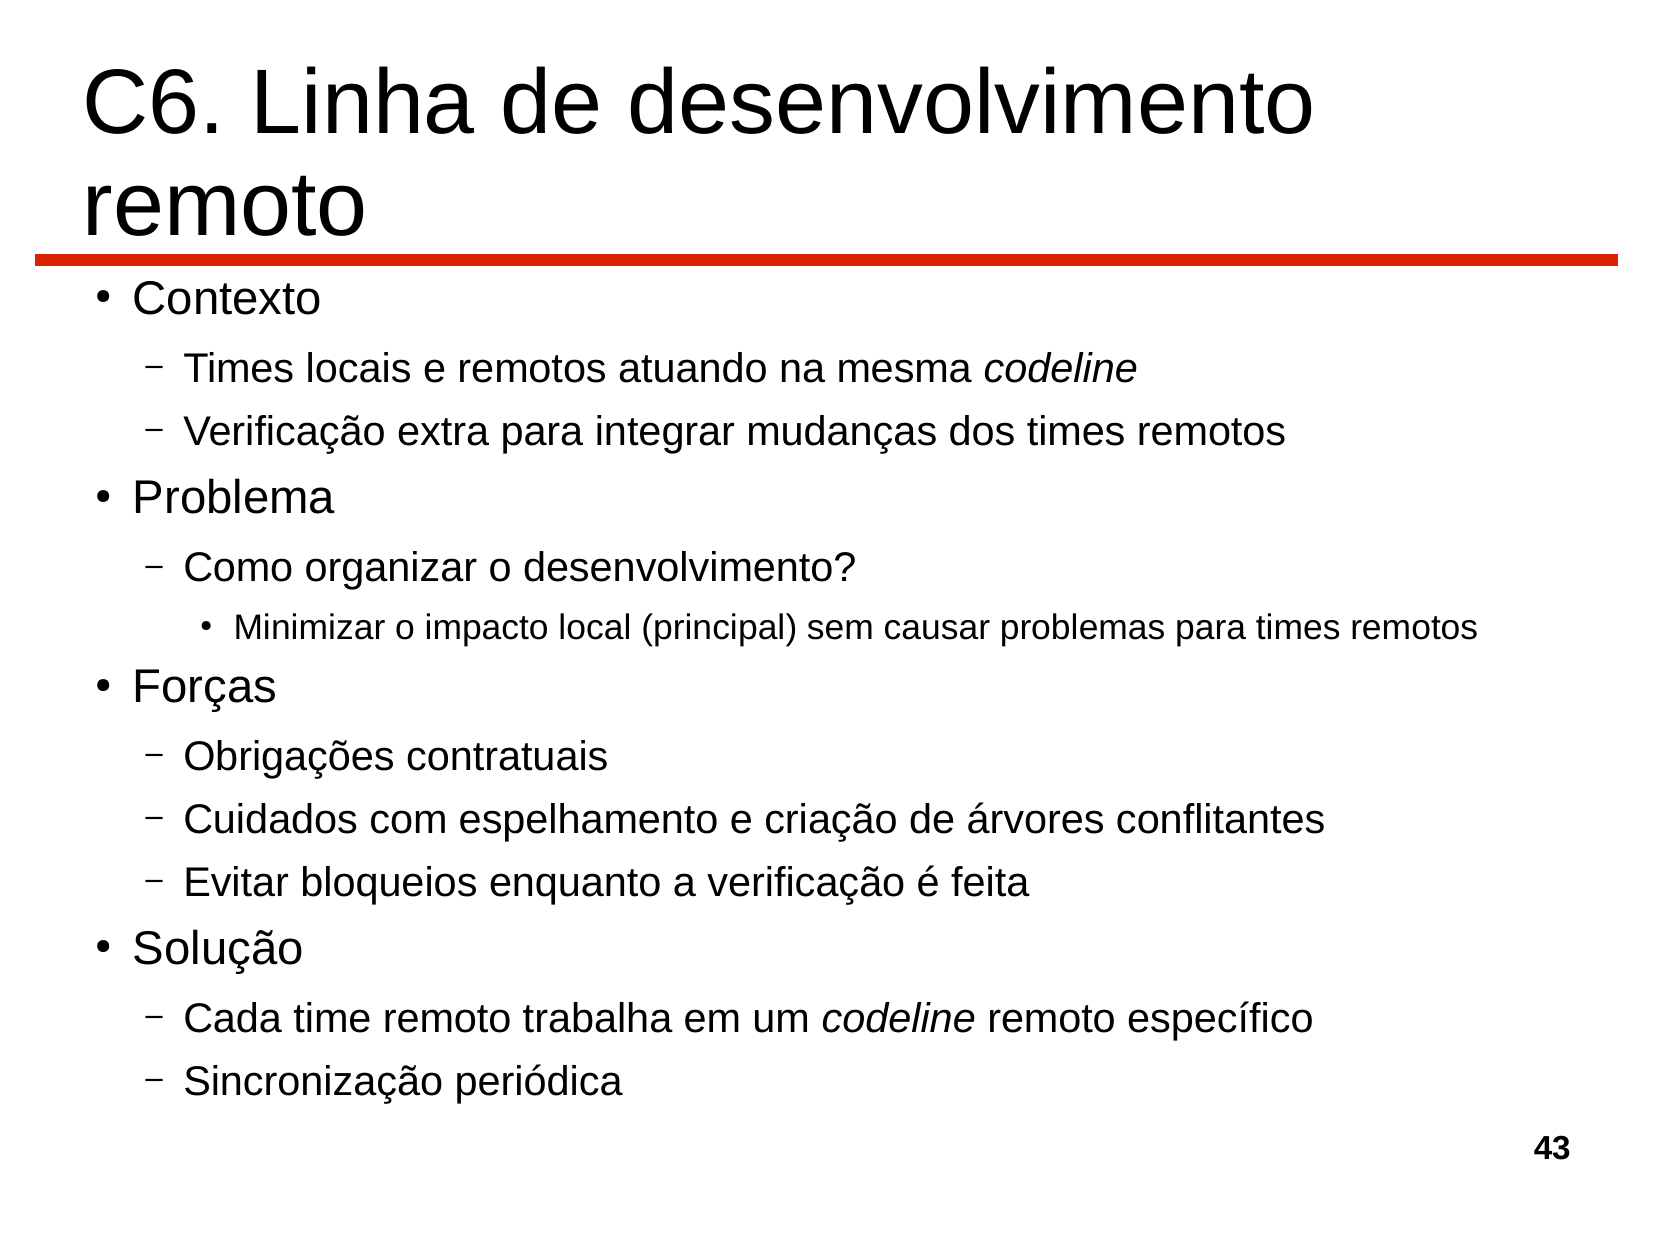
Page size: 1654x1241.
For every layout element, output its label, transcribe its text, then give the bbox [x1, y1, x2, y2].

title C6. Linha de desenvolvimento remoto [82, 49, 1571, 257]
list Contexto Times locais e remotos atuando na mesma codeline Verificação extra para integrar mudanças dos times remotos Problema Como organizar o desenvolvimento? Minimizar o impacto local (principal) sem causar problemas para times remotos Forças Obrigações contratuais Cuidados com espelhamento e criação de árvores conflitantes Evitar bloqueios enquanto a verificação é feita Solução Cada time remoto trabalha em um codeline remoto específico Sincronização periódica [82, 271, 1571, 1111]
